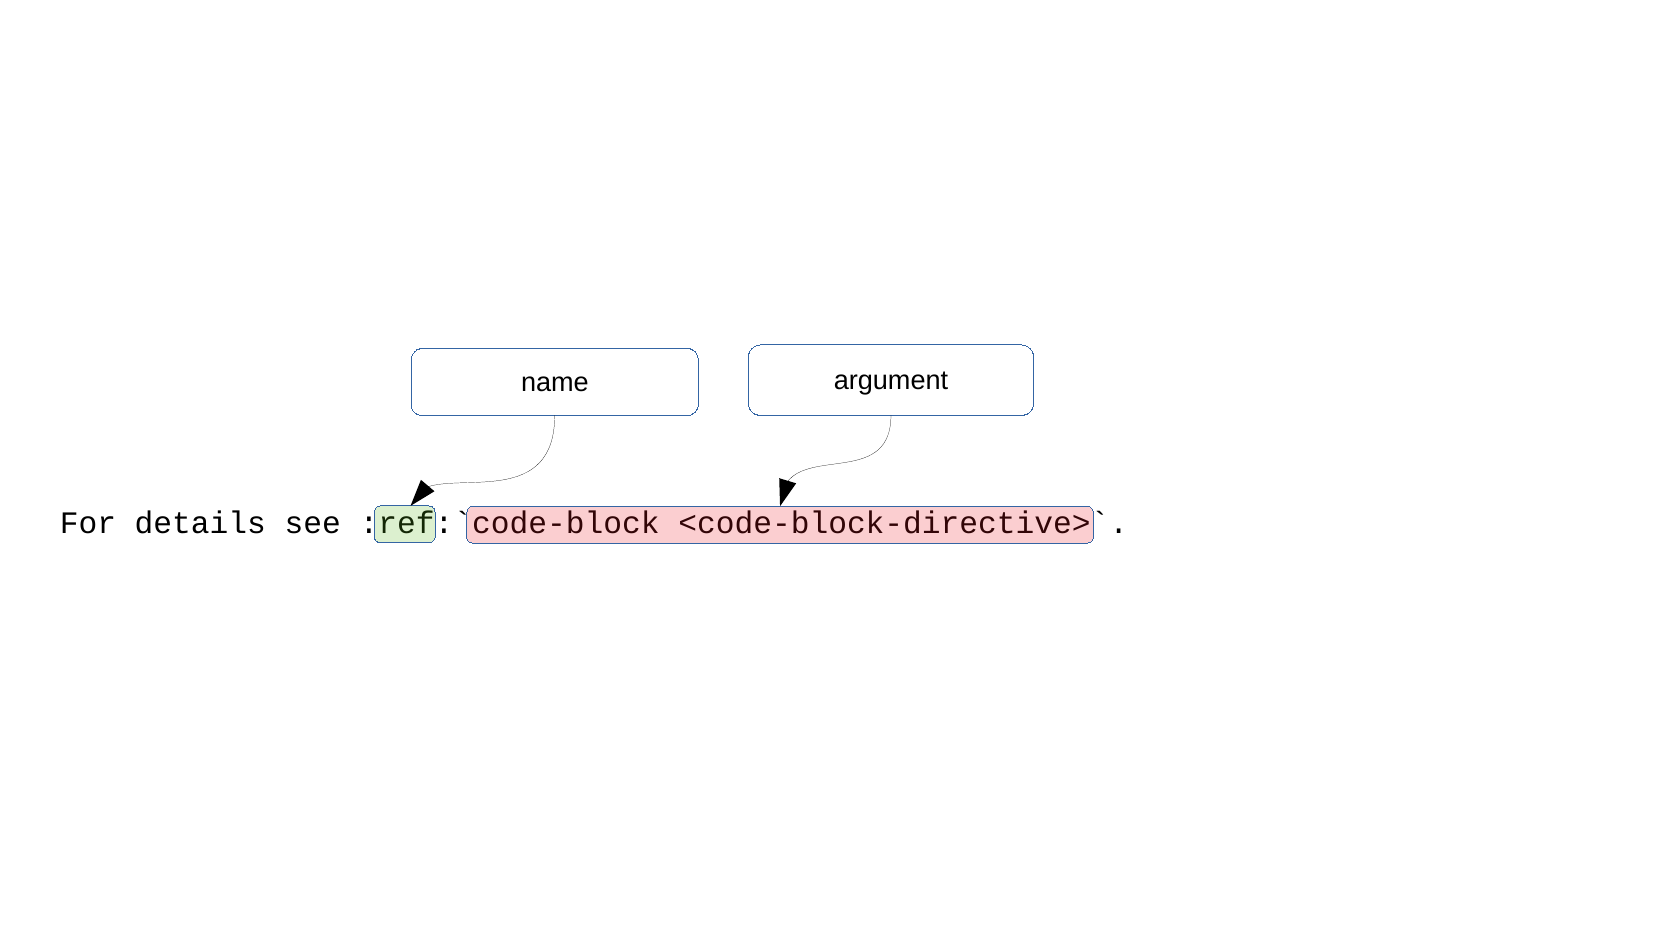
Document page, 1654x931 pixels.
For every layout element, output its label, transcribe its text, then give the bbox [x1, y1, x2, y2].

text_box [466, 506, 1094, 544]
text_box argument [748, 344, 1034, 416]
text_box [374, 505, 436, 543]
text_box For details see :ref:`code-block <code-block-directive>`. [45, 500, 1201, 586]
text_box name [411, 348, 699, 416]
